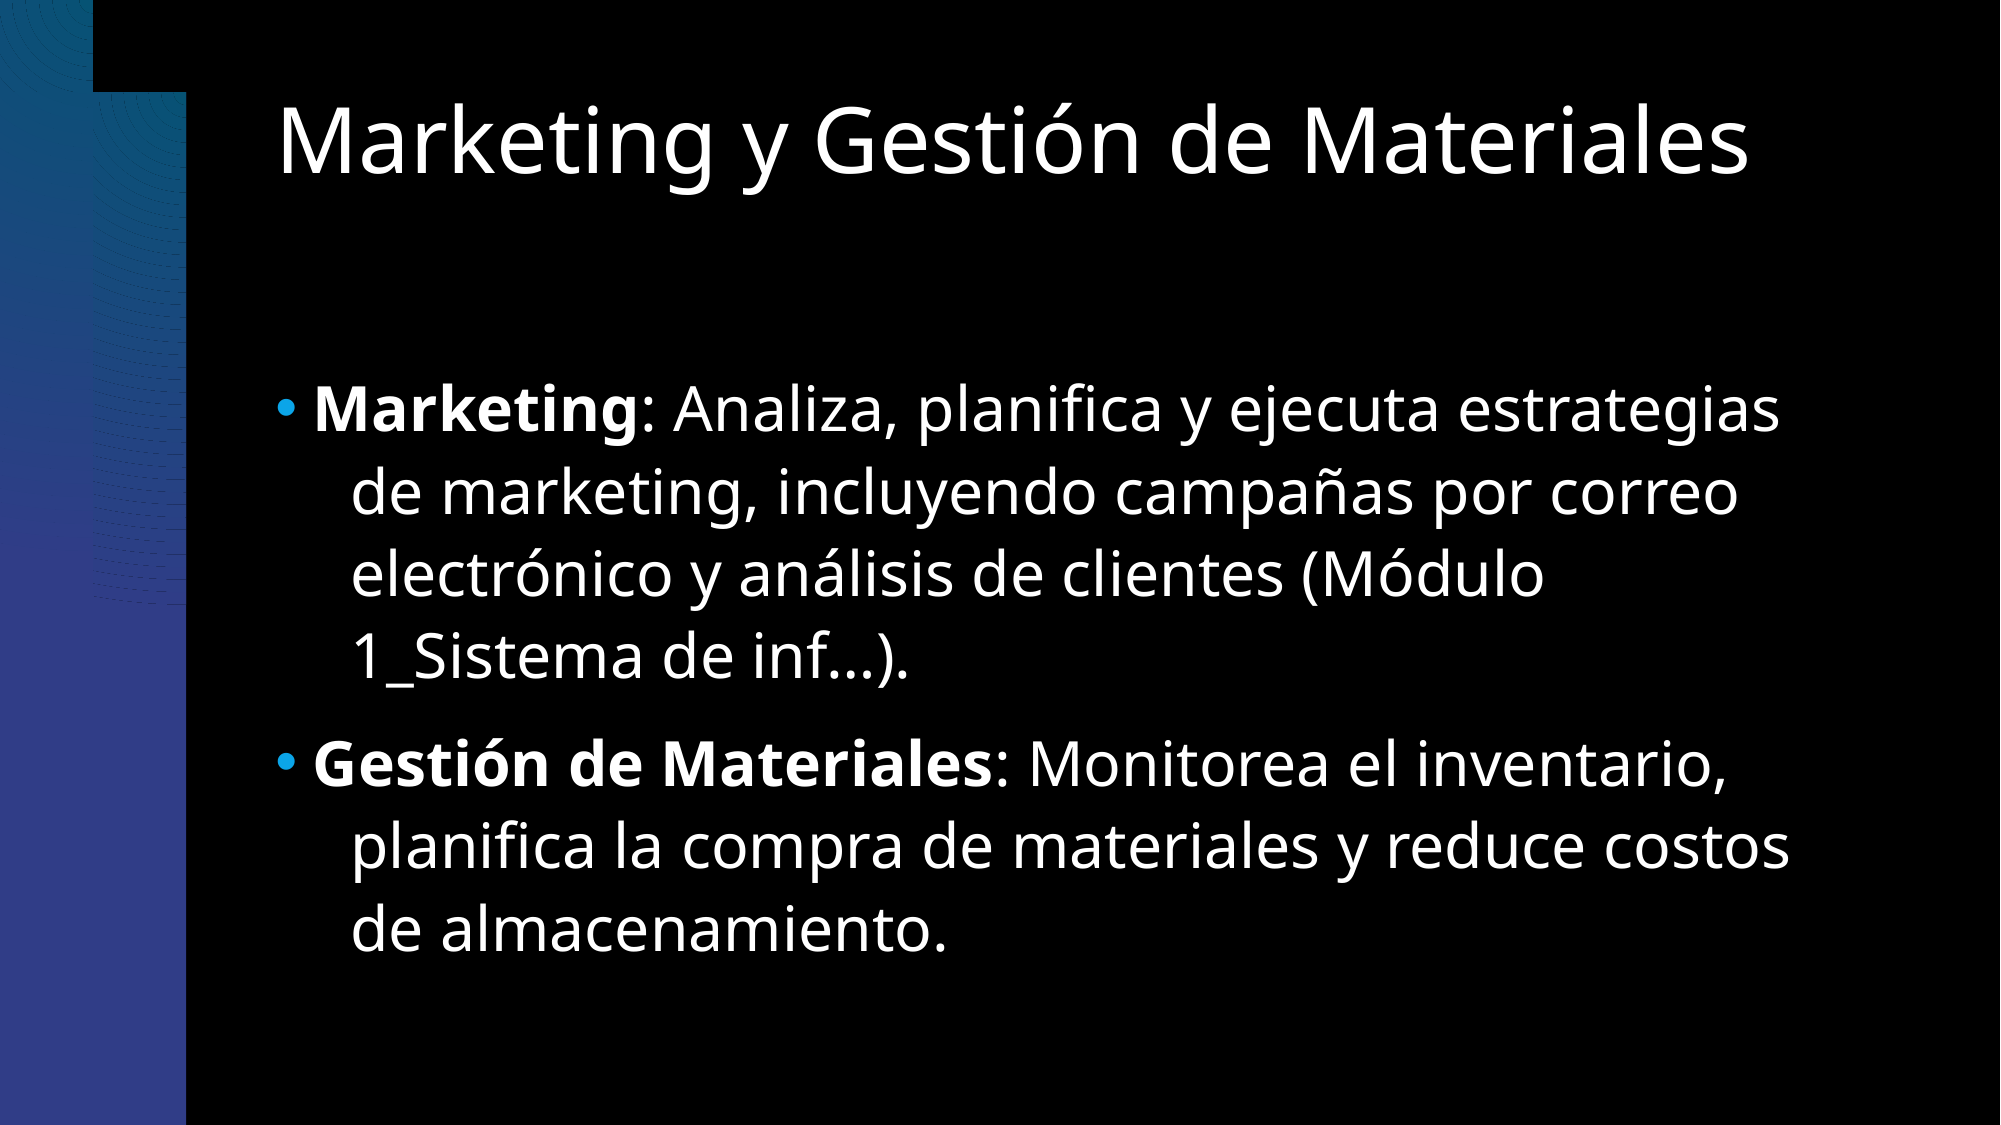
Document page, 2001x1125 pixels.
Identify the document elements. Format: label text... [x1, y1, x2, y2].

list Marketing: Analiza, planifica y ejecuta estrategias de marketing, incluyendo campañas por correo electrónico y análisis de clientes (Módulo 1_Sistema de inf…). Gestión de Materiales: Monitorea el inventario, planifica la compra de materiales y reduce costos de almacenamiento. [260, 354, 1817, 999]
title Marketing y Gestión de Materiales [260, 74, 1817, 330]
